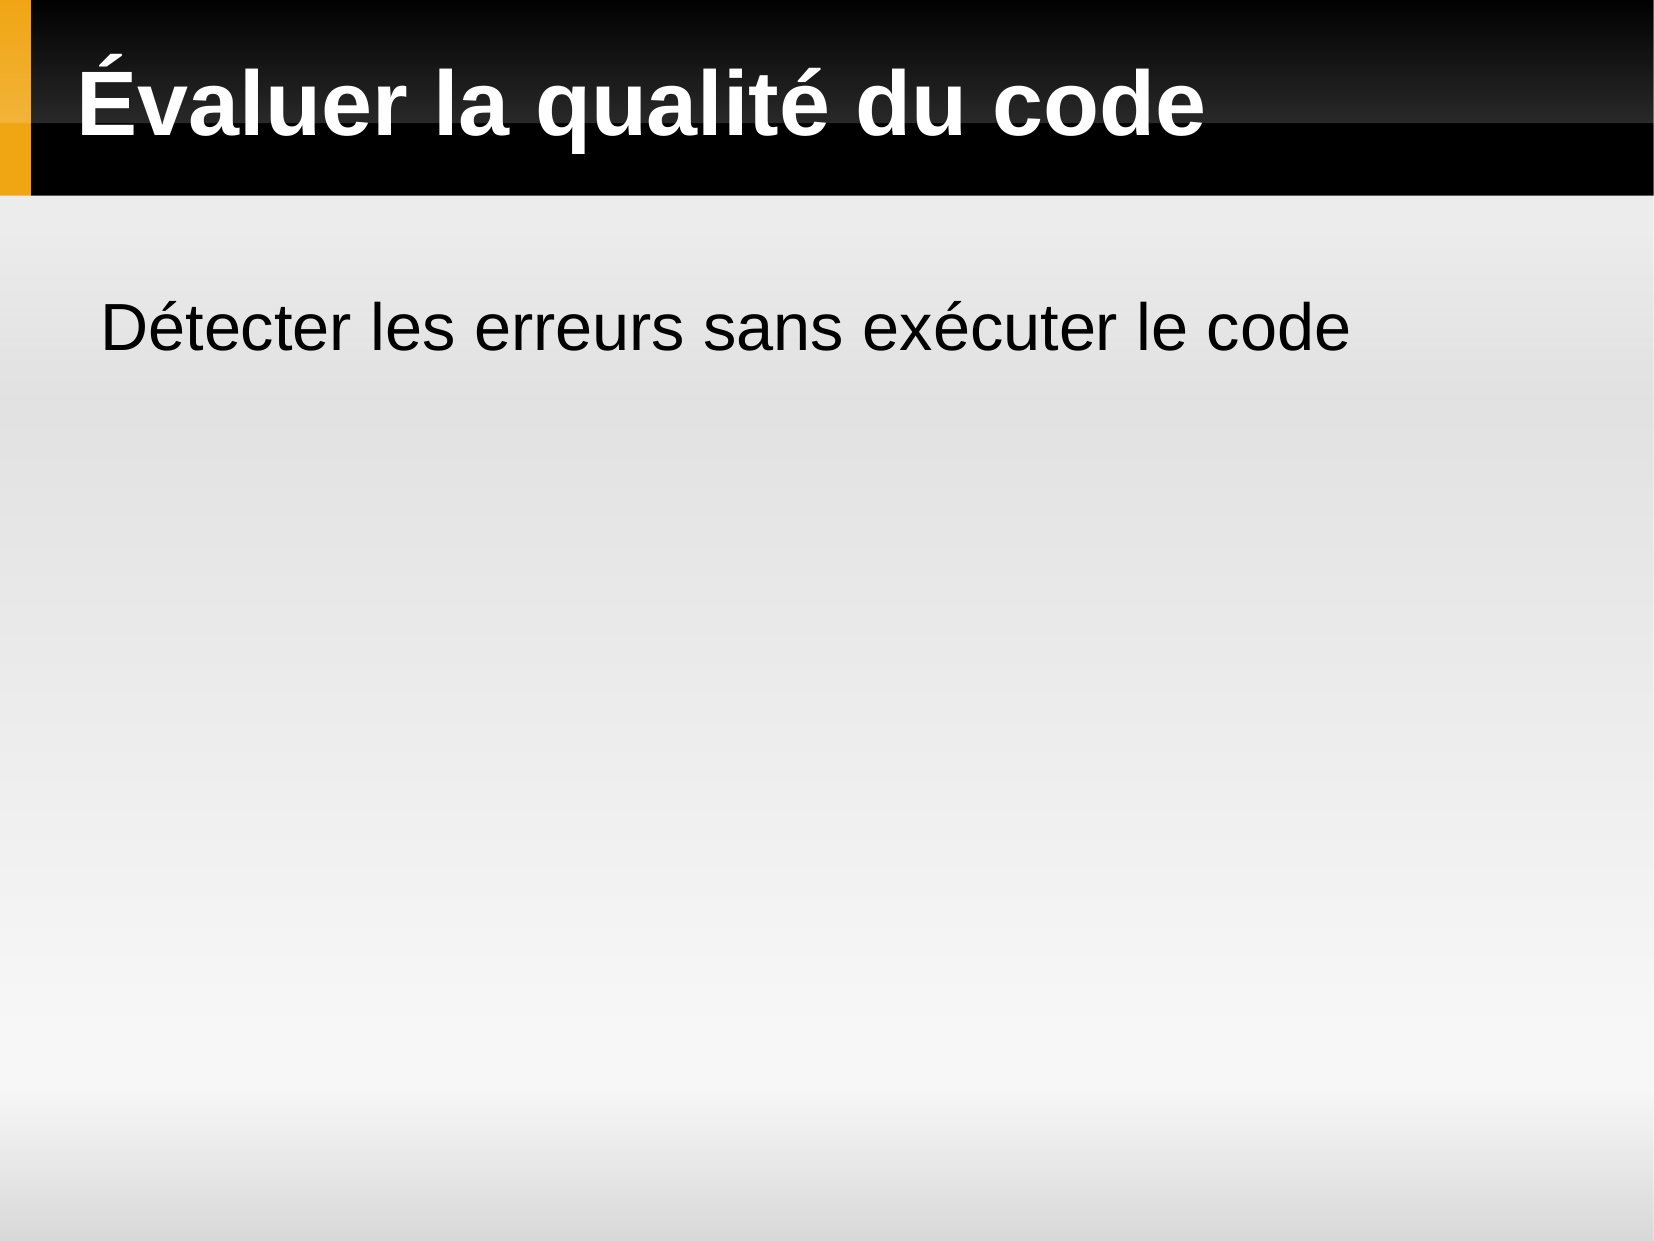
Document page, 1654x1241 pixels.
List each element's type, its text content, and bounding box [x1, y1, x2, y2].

title Évaluer la qualité du code [76, 7, 1565, 200]
list Détecter les erreurs sans exécuter le code [82, 290, 1571, 1094]
picture [0, 0, 1654, 1241]
